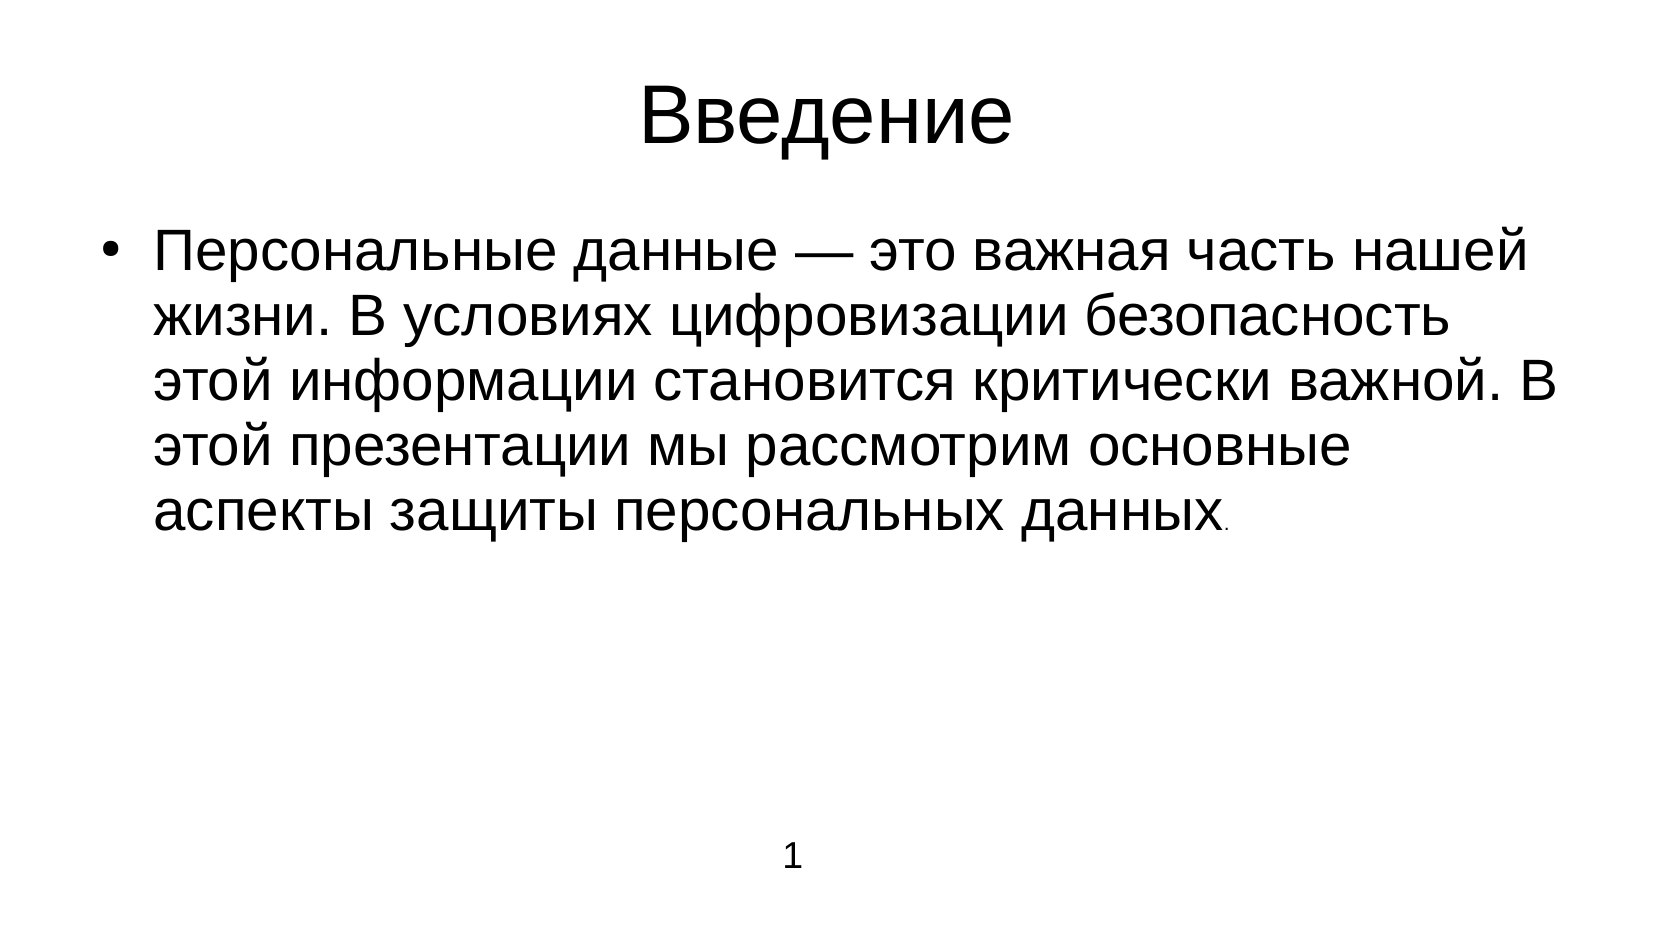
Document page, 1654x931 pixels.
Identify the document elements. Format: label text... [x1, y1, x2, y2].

list Персональные данные — это важная часть нашей жизни. В условиях цифровизации безопасность этой информации становится критически важной. В этой презентации мы рассмотрим основные аспекты защиты персональных данных. [82, 217, 1571, 758]
text_box 1 [767, 826, 819, 884]
title Введение [82, 37, 1571, 193]
